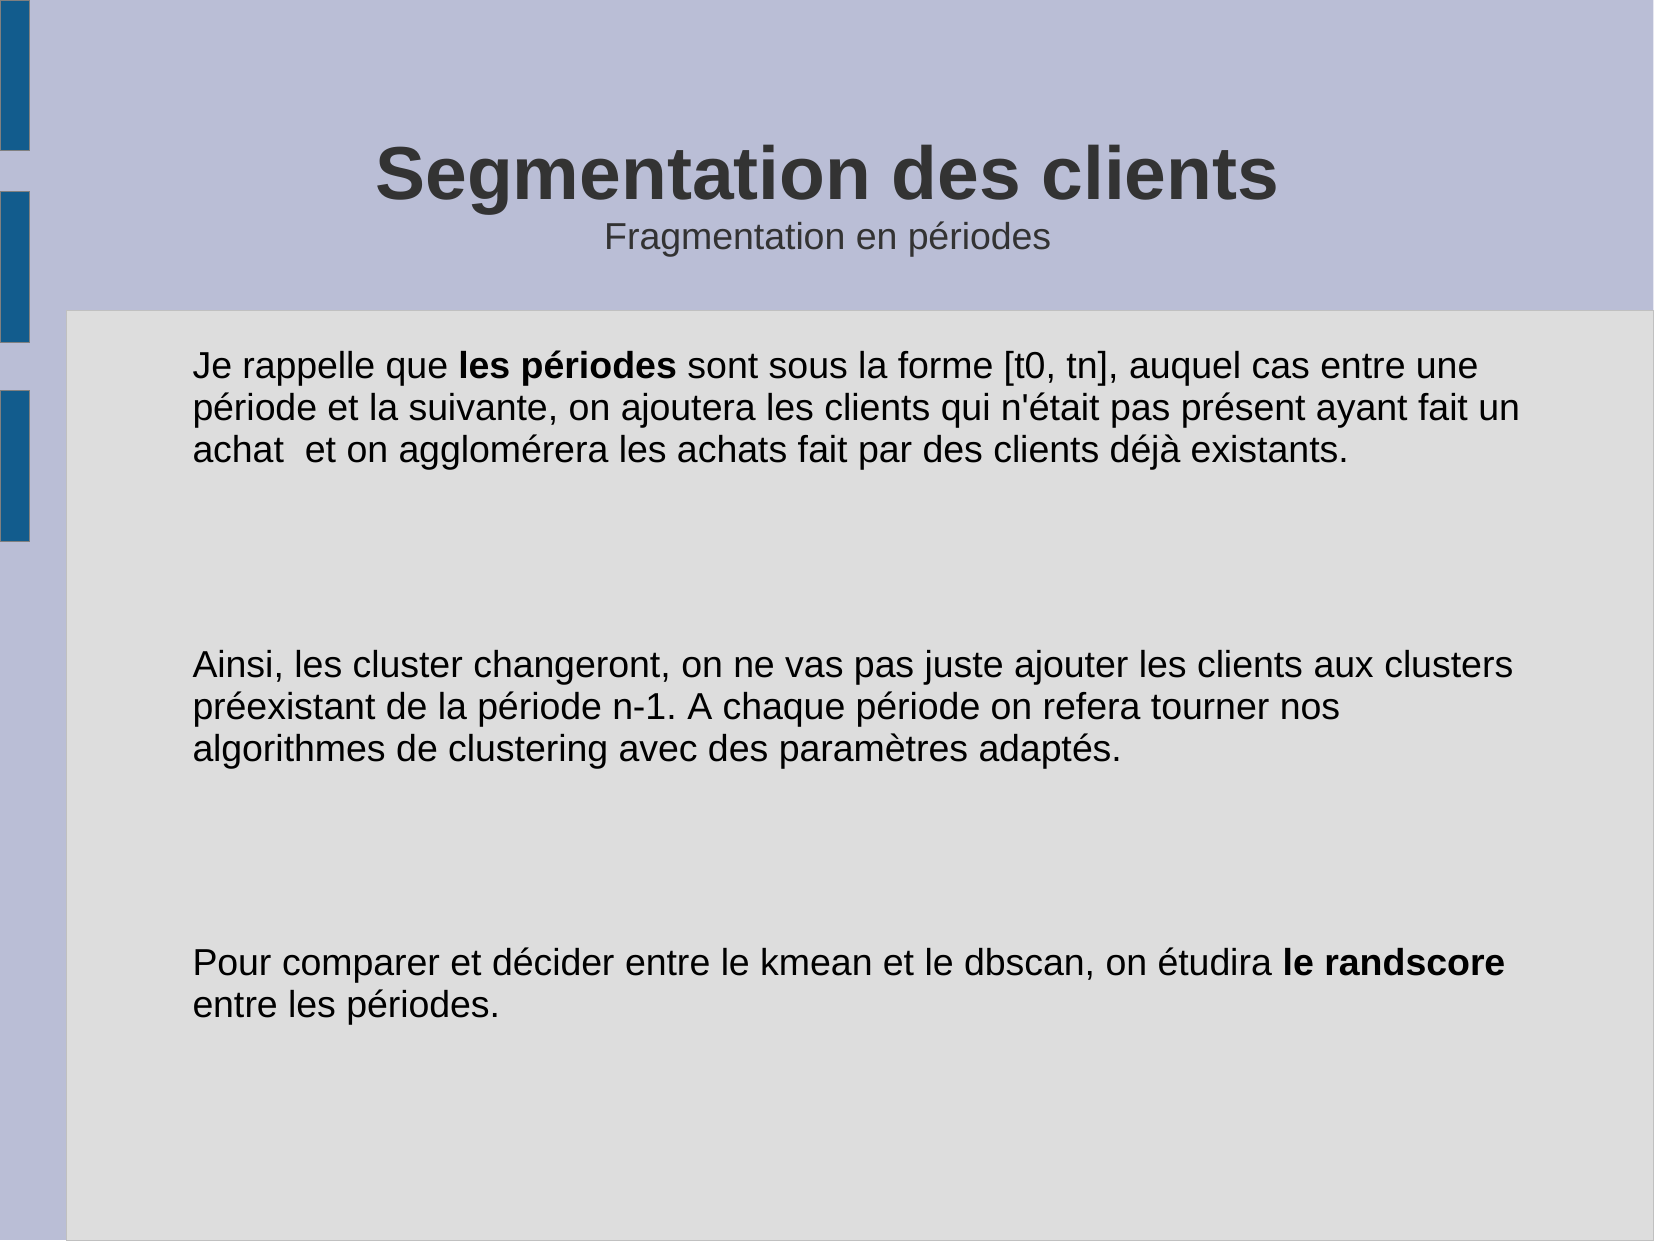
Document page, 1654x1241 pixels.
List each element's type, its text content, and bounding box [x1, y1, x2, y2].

title Segmentation des clients Fragmentation en périodes [121, 91, 1534, 299]
list Je rappelle que les périodes sont sous la forme [t0, tn], auquel cas entre une période et la suivante, on ajoutera les clients qui n'était pas présent ayant fait un achat et on agglomérera les achats fait par des clients déjà existants. Ainsi, les cluster changeront, on ne vas pas juste ajouter les clients aux clusters préexistant de la période n-1. A chaque période on refera tourner nos algorithmes de clustering avec des paramètres adaptés. Pour comparer et décider entre le kmean et le dbscan, on étudira le randscore entre les périodes. [121, 344, 1534, 1216]
